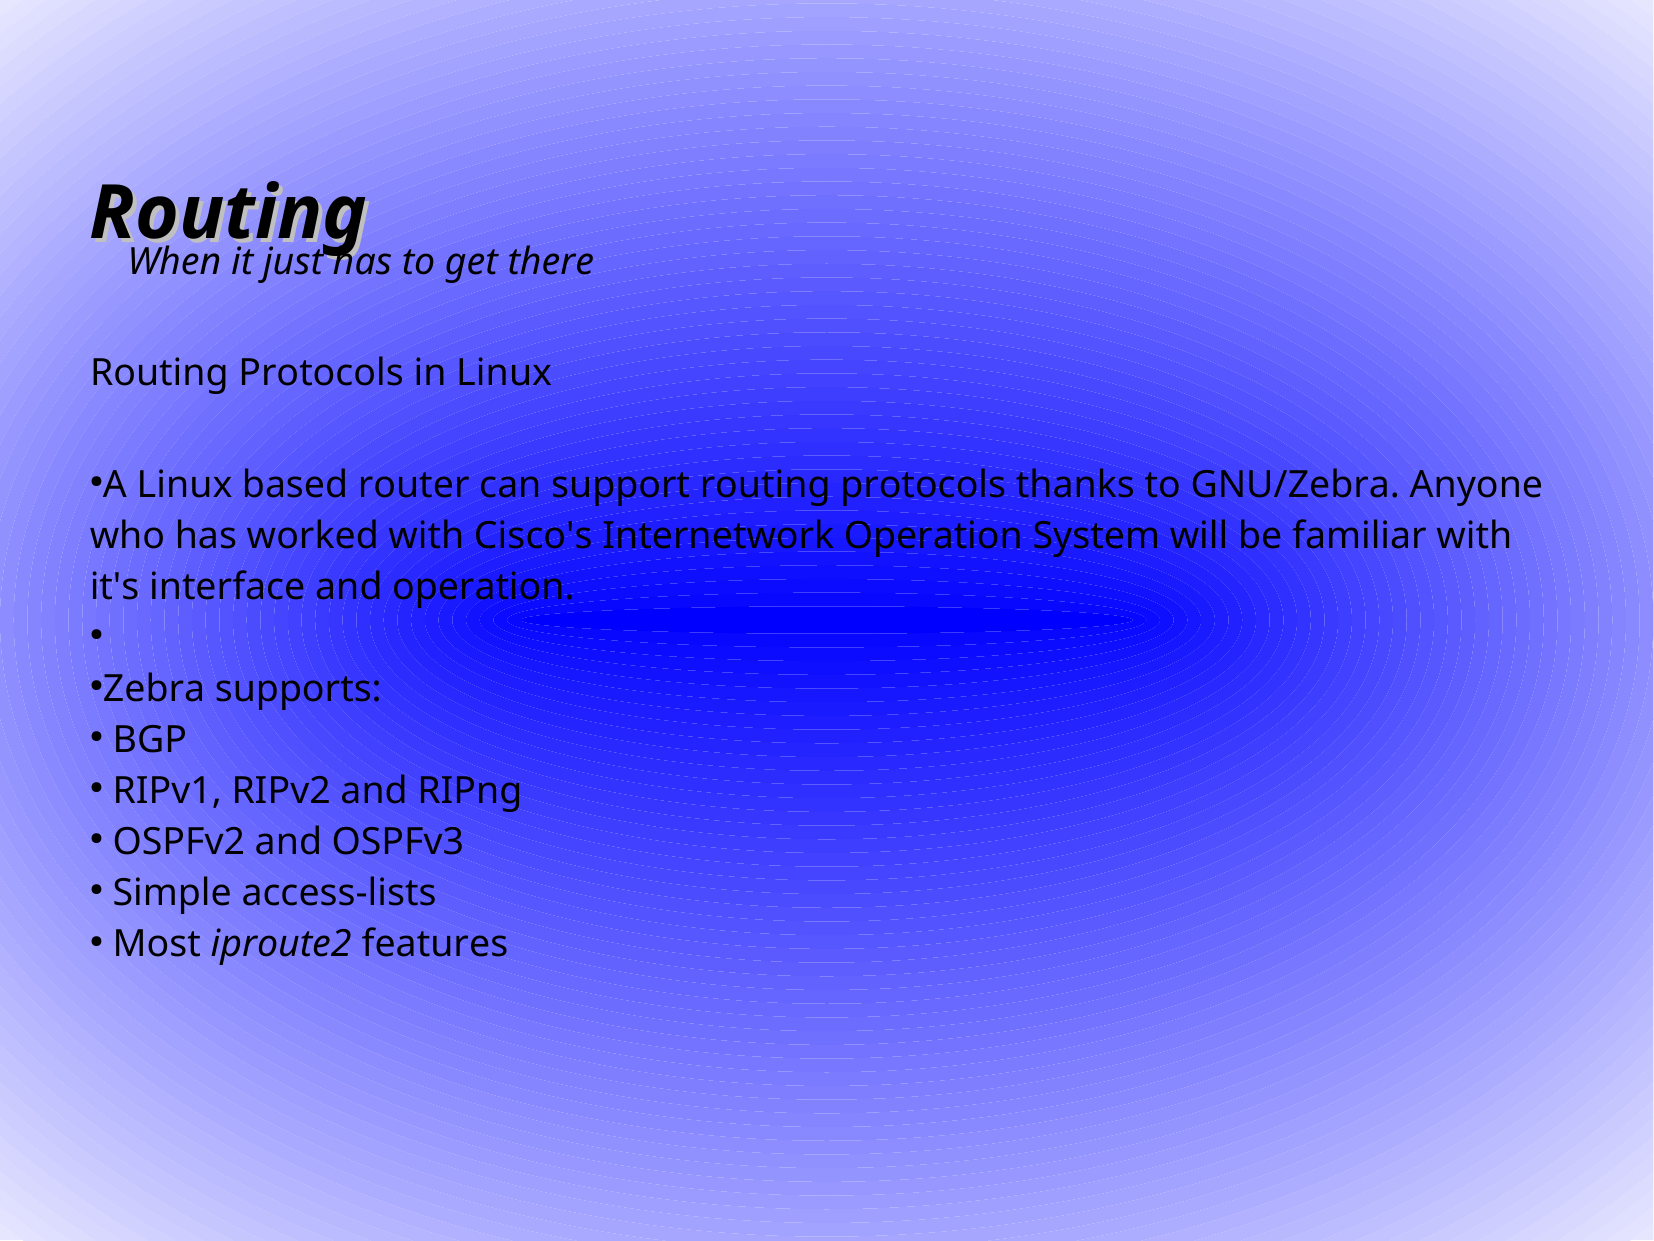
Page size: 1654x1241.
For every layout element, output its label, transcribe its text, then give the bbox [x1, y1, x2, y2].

text_box Routing [75, 150, 788, 263]
text_box A Linux based router can support routing protocols thanks to GNU/Zebra. Anyone who has worked with Cisco's Internetwork Operation System will be familiar with it's interface and operation. Zebra supports: BGP RIPv1, RIPv2 and RIPng OSPFv2 and OSPFv3 Simple access-lists Most iproute2 features [75, 450, 1576, 1065]
text_box When it just has to get there [112, 227, 788, 301]
text_box Routing Protocols in Linux [75, 338, 751, 413]
